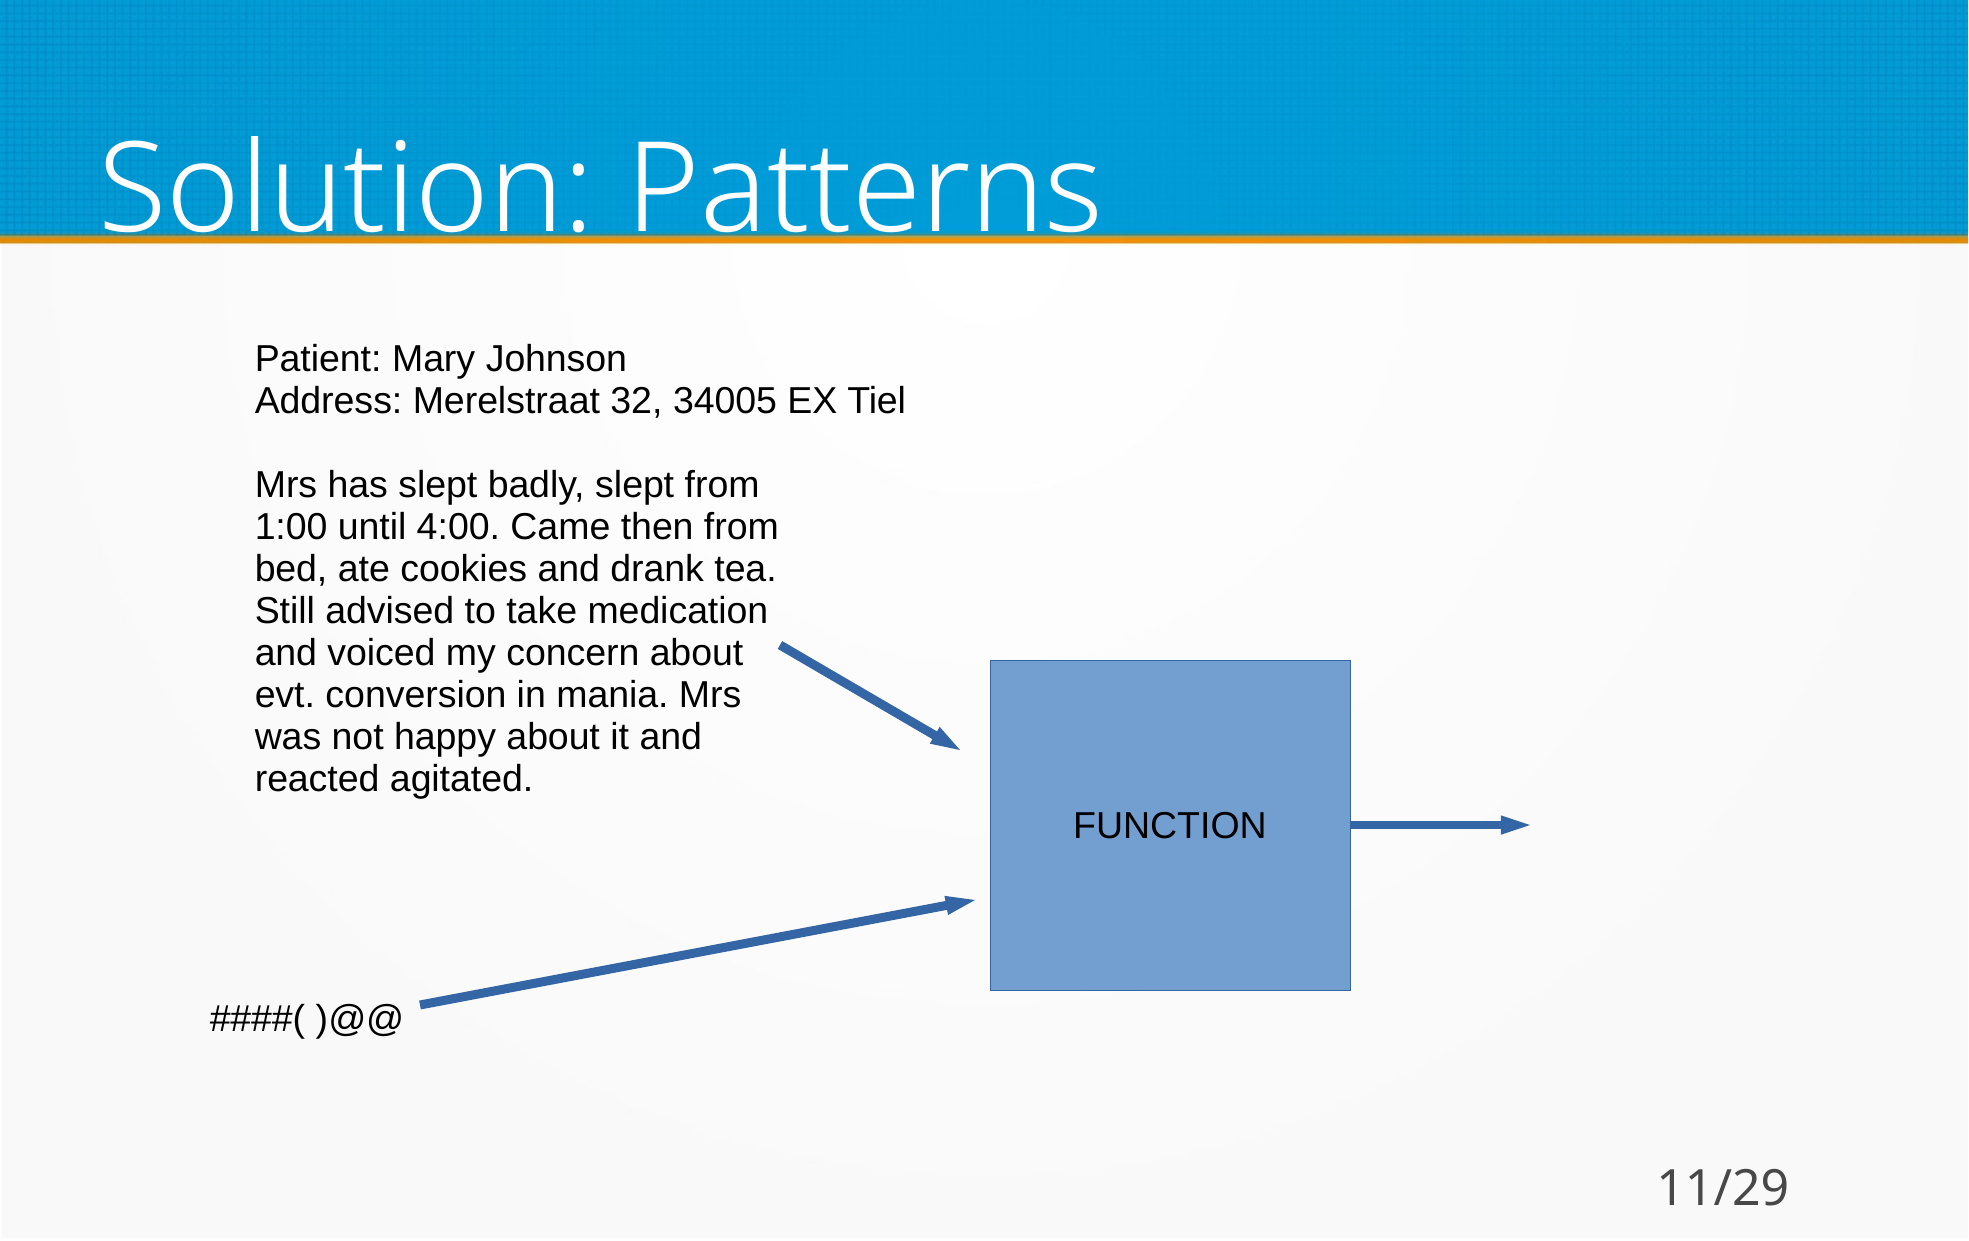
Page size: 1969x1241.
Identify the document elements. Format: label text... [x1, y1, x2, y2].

text_box Patient: Mary Johnson Address: Merelstraat 32, 34005 EX Tiel Mrs has slept badly, slept from 1:00 until 4:00. Came then from bed, ate cookies and drank tea. Still advised to take medication and voiced my concern about evt. conversion in mania. Mrs was not happy about it and reacted agitated. [240, 330, 991, 807]
text_box ####( )@@ [195, 990, 751, 1047]
text_box FUNCTION [990, 660, 1351, 991]
picture [0, 233, 1969, 1241]
title Solution: Patterns [98, 49, 1870, 257]
